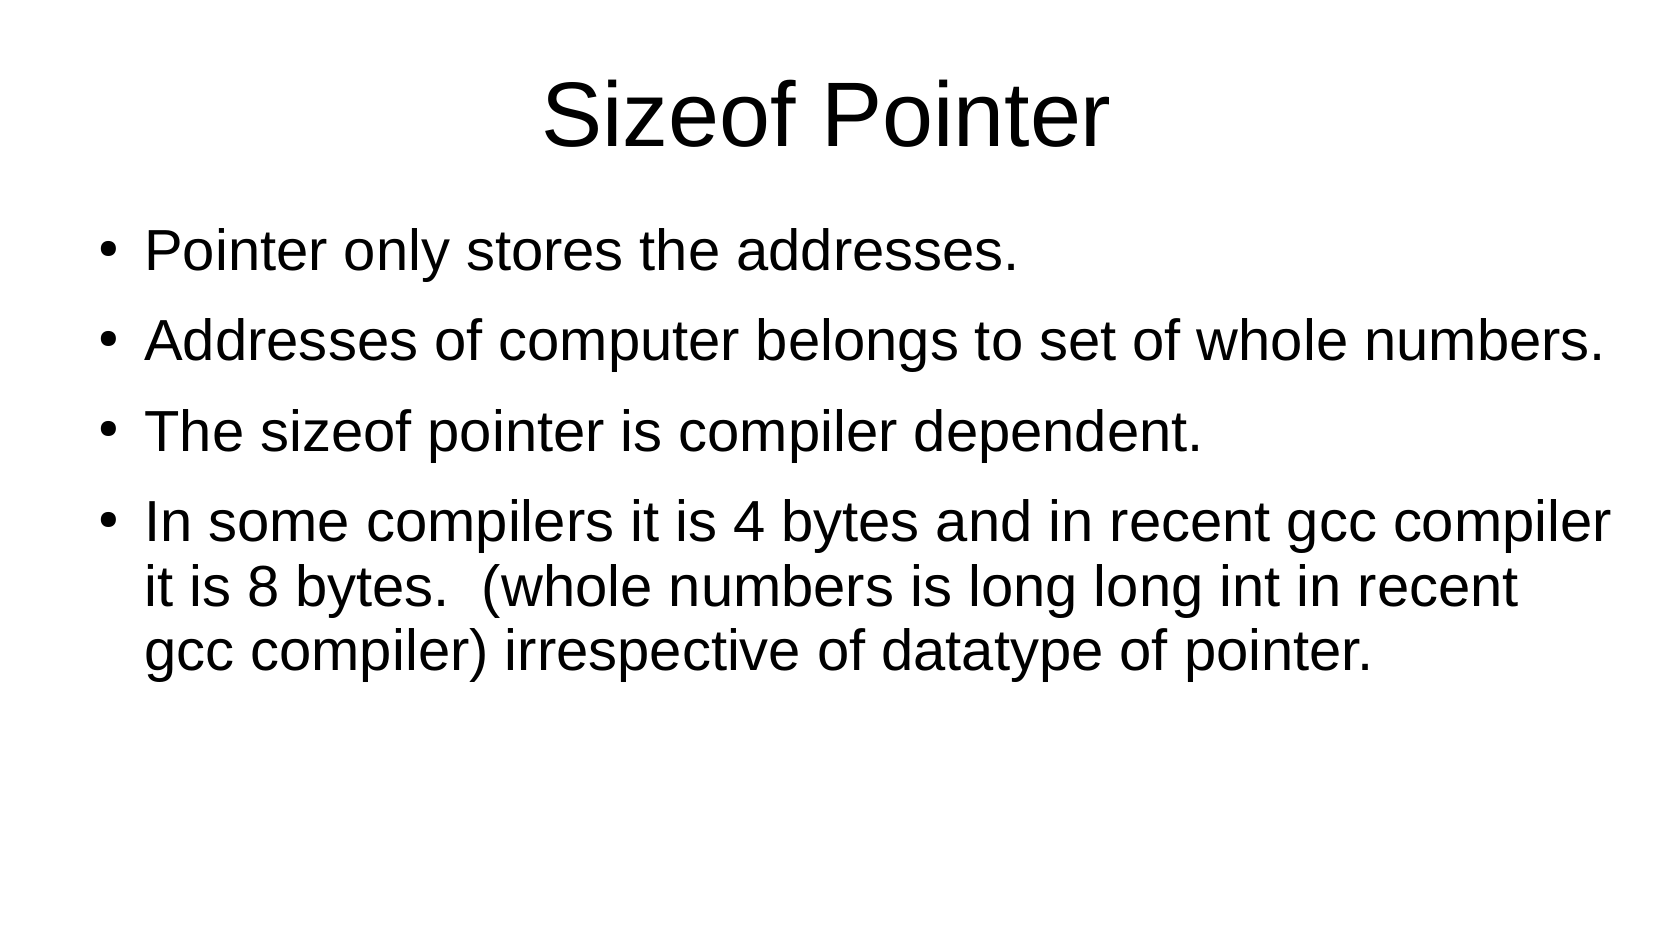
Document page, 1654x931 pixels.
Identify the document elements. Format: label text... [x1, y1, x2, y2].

title Sizeof Pointer [82, 37, 1571, 193]
list Pointer only stores the addresses. Addresses of computer belongs to set of whole numbers. The sizeof pointer is compiler dependent. In some compilers it is 4 bytes and in recent gcc compiler it is 8 bytes. (whole numbers is long long int in recent gcc compiler) irrespective of datatype of pointer. [82, 217, 1625, 798]
